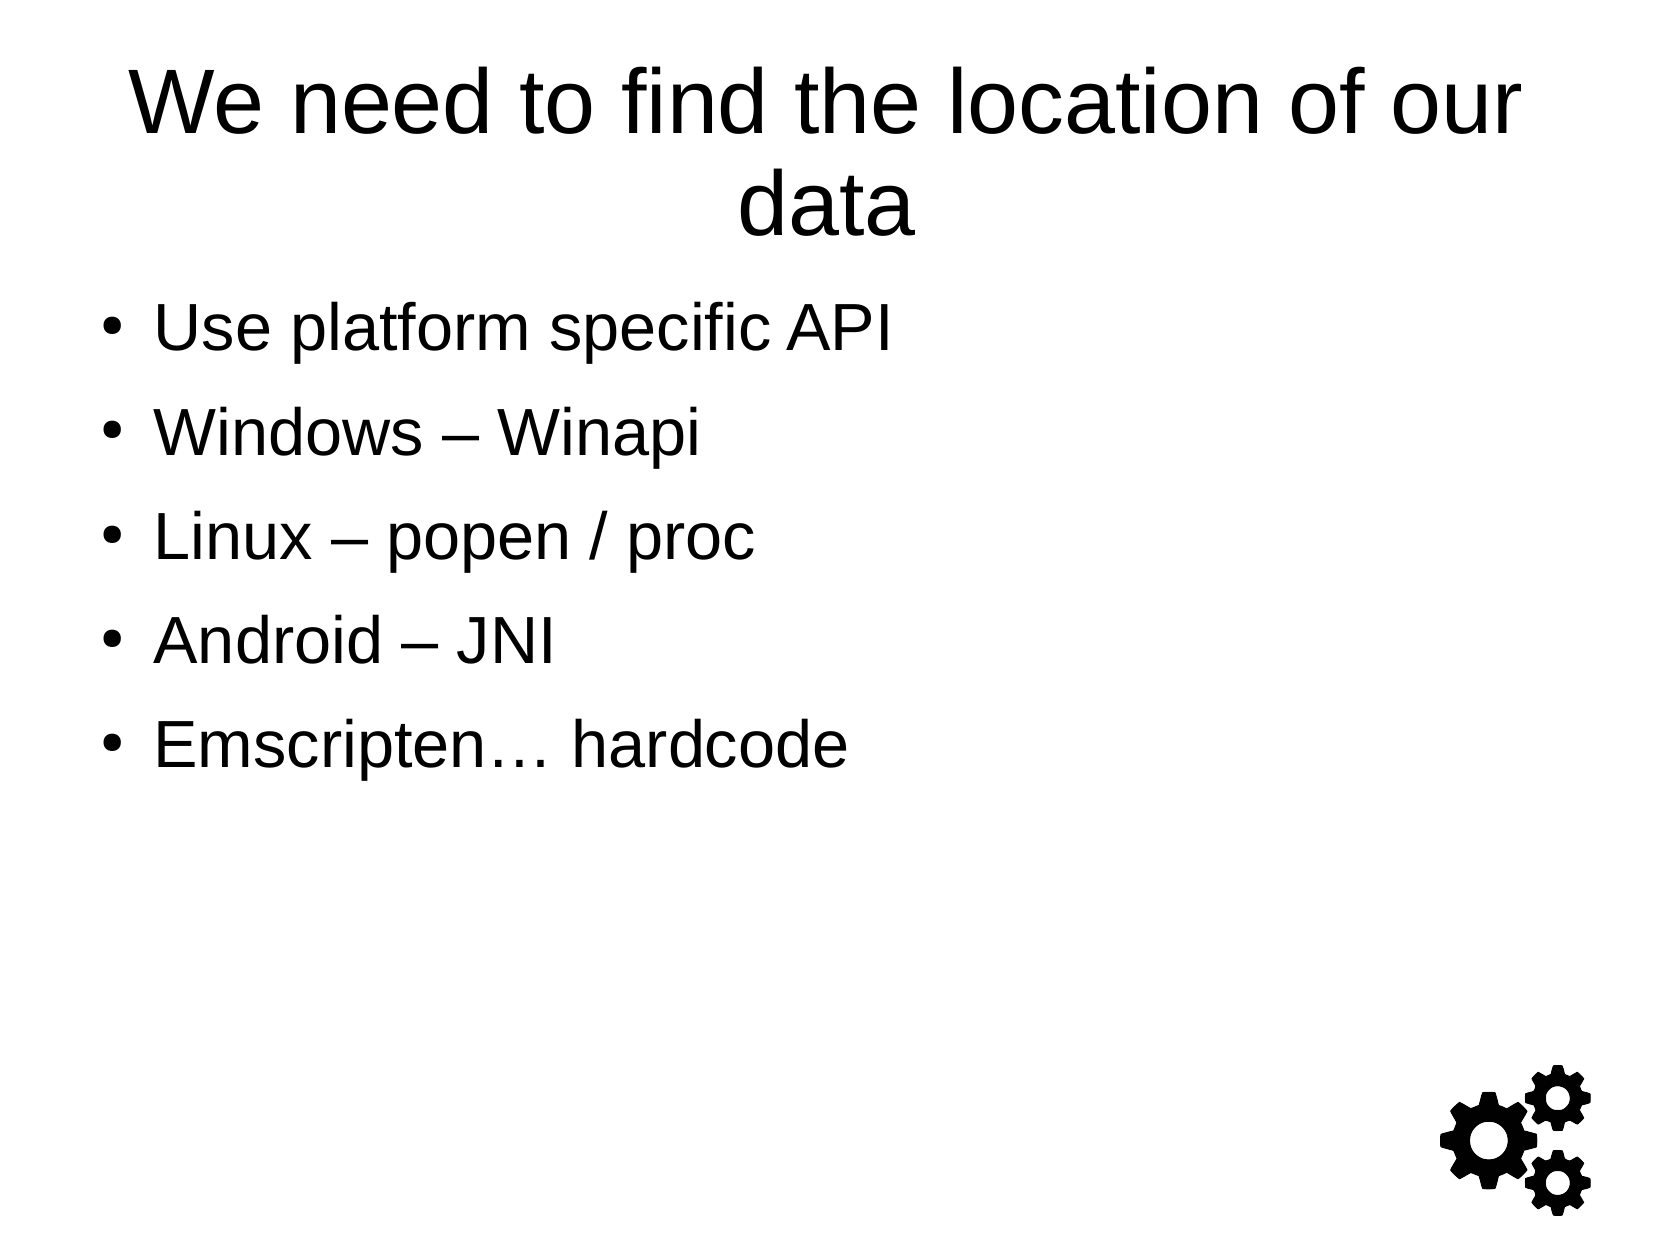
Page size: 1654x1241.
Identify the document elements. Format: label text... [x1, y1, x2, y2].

list Use platform specific API Windows – Winapi Linux – popen / proc Android – JNI Emscripten… hardcode [82, 290, 1571, 1010]
title We need to find the location of our data [82, 49, 1571, 257]
picture [1440, 1065, 1591, 1216]
